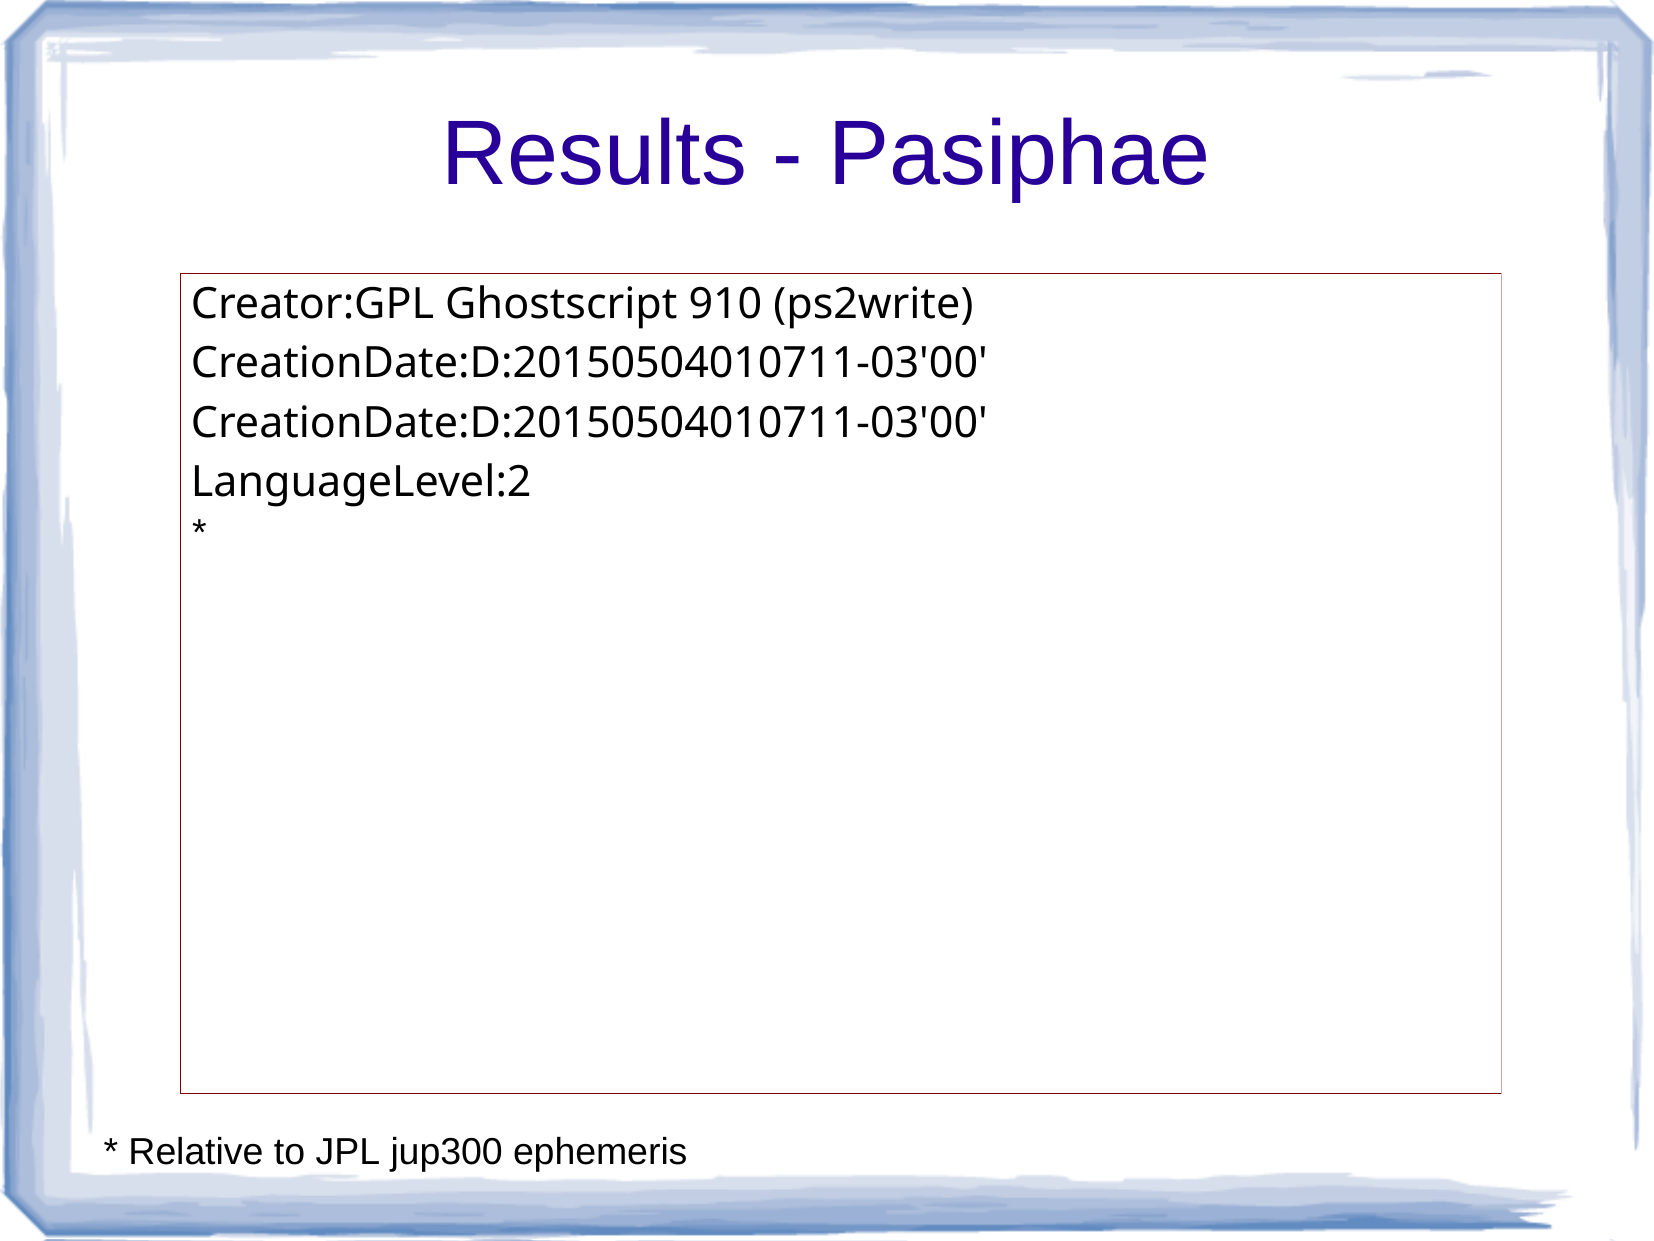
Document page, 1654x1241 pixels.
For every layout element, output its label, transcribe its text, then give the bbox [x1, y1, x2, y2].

picture [0, 0, 1654, 1241]
text_box * [177, 503, 222, 561]
text_box * Relative to JPL jup300 ephemeris [88, 1121, 1141, 1179]
title Results - Pasiphae [82, 49, 1571, 257]
